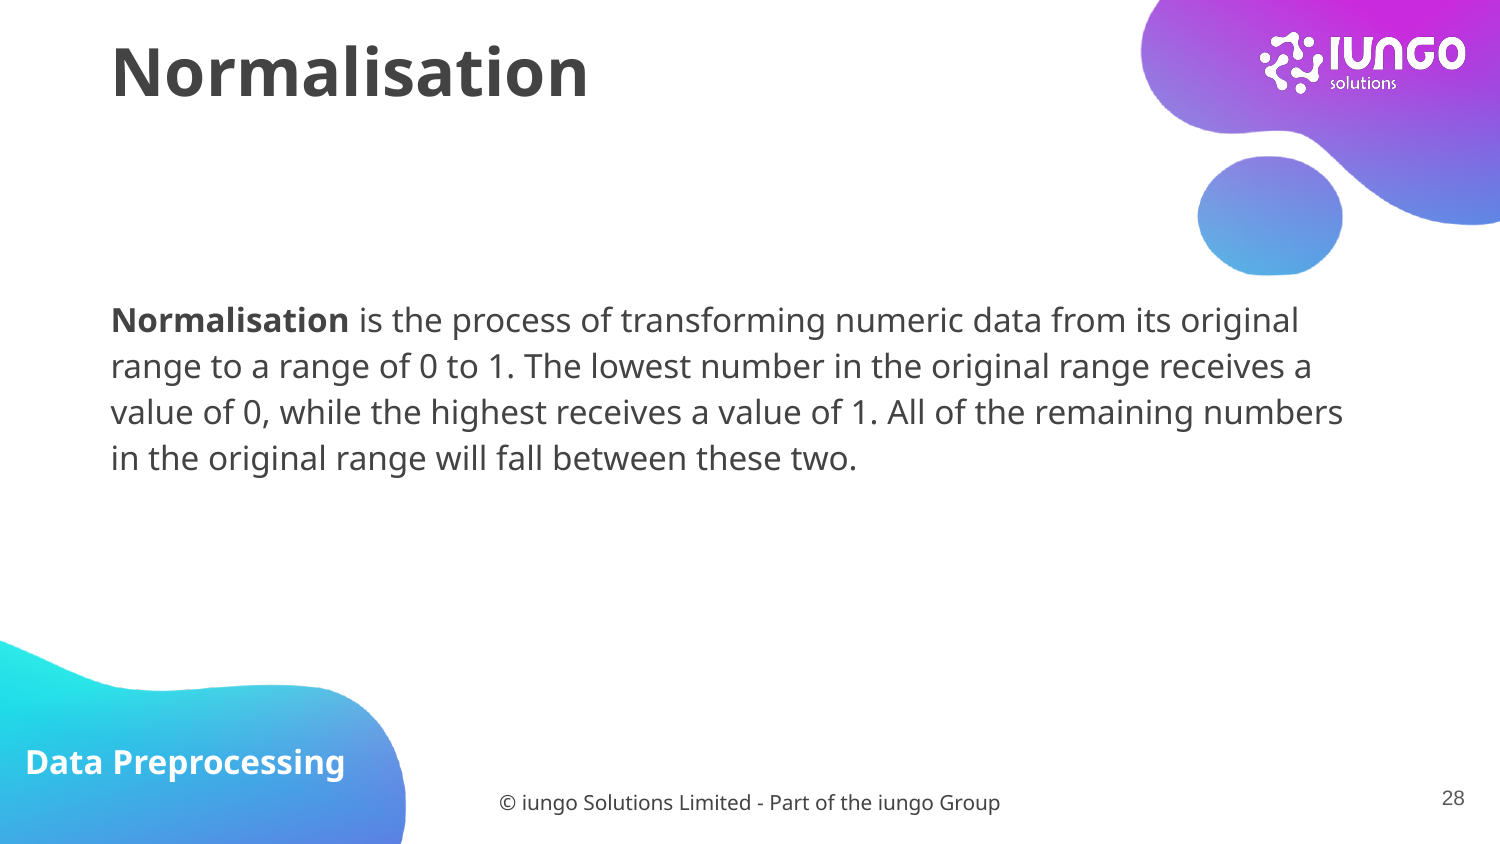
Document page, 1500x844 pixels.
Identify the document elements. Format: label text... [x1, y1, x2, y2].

title Normalisation [95, 30, 924, 125]
subtitle Data Preprocessing [9, 719, 411, 844]
list Normalisation is the process of transforming numeric data from its original range to a range of 0 to 1. The lowest number in the original range receives a value of 0, while the highest receives a value of 1. All of the remaining numbers in the original range will fall between these two. [95, 278, 1390, 499]
slide_number <number> [1389, 764, 1480, 830]
picture [0, 0, 1500, 844]
